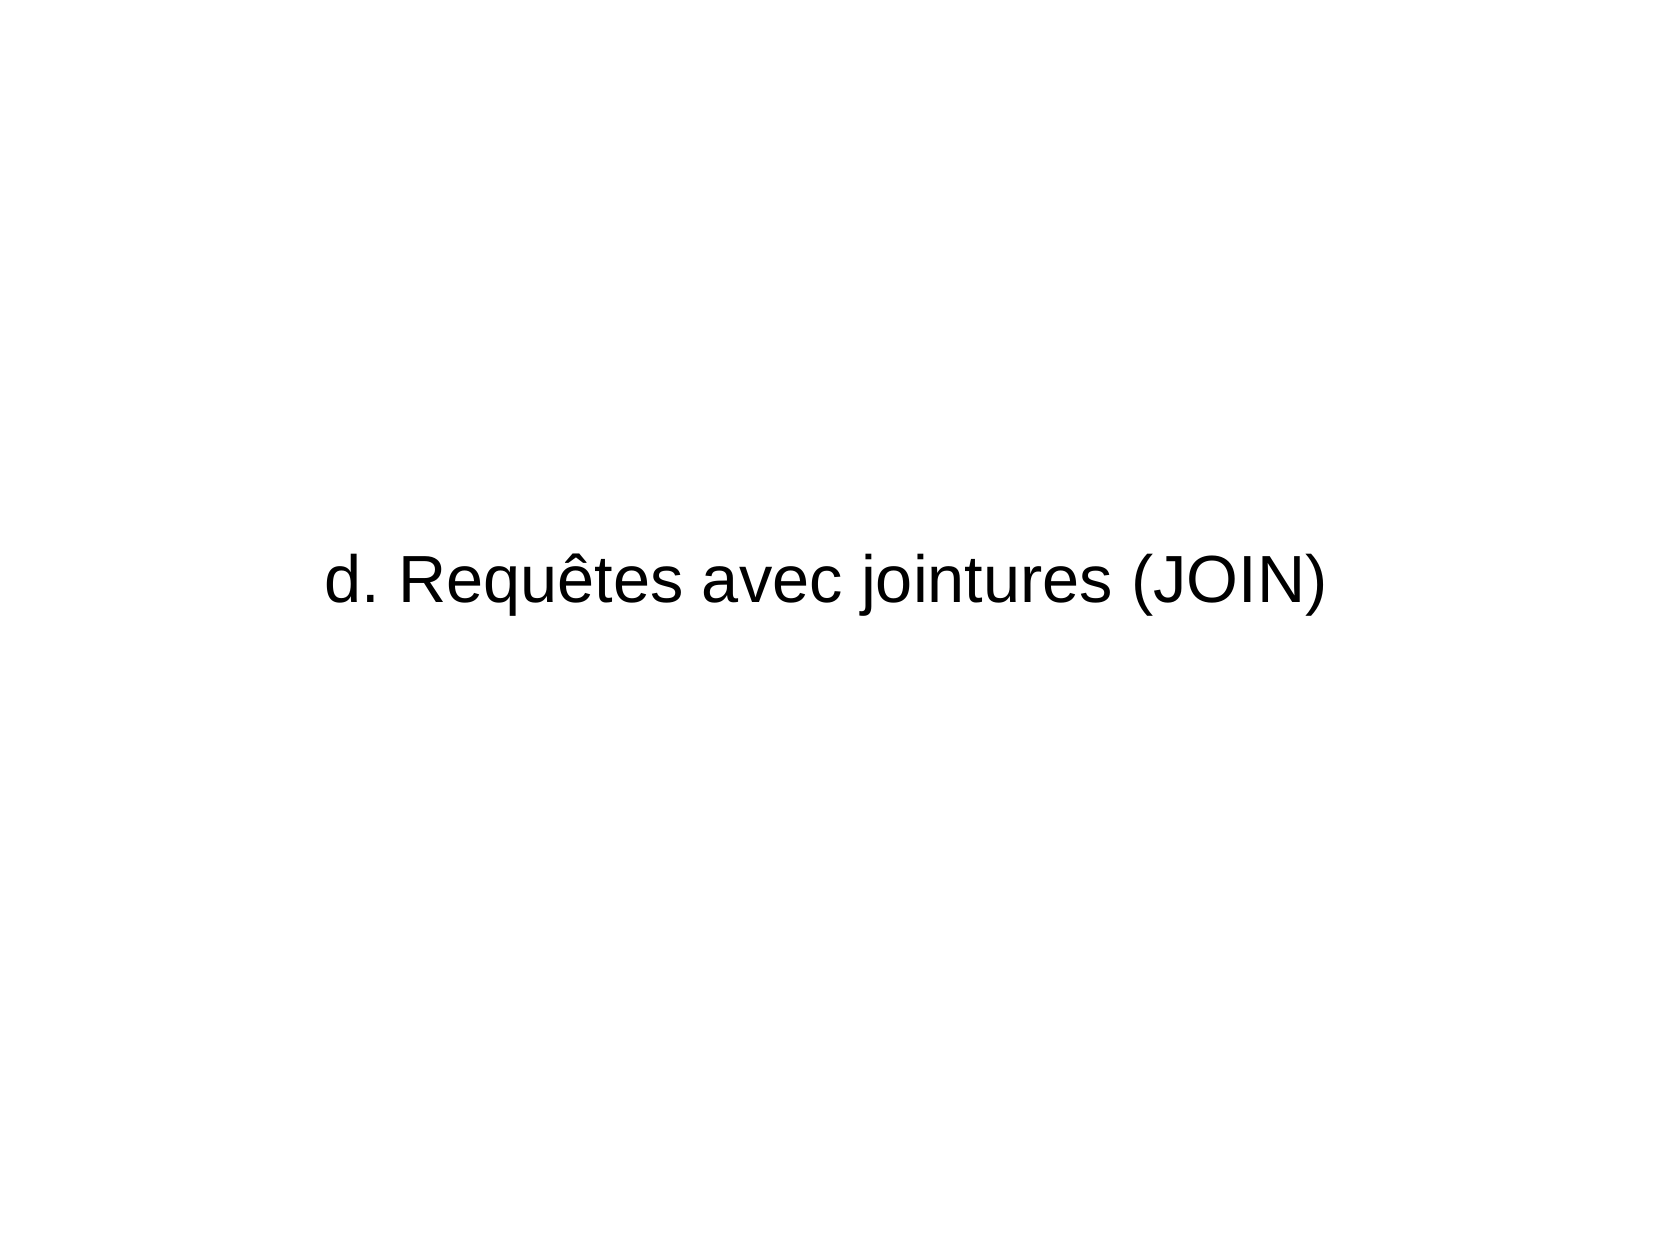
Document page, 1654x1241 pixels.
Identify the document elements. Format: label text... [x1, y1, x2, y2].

subtitle d. Requêtes avec jointures (JOIN) [82, 49, 1571, 1109]
